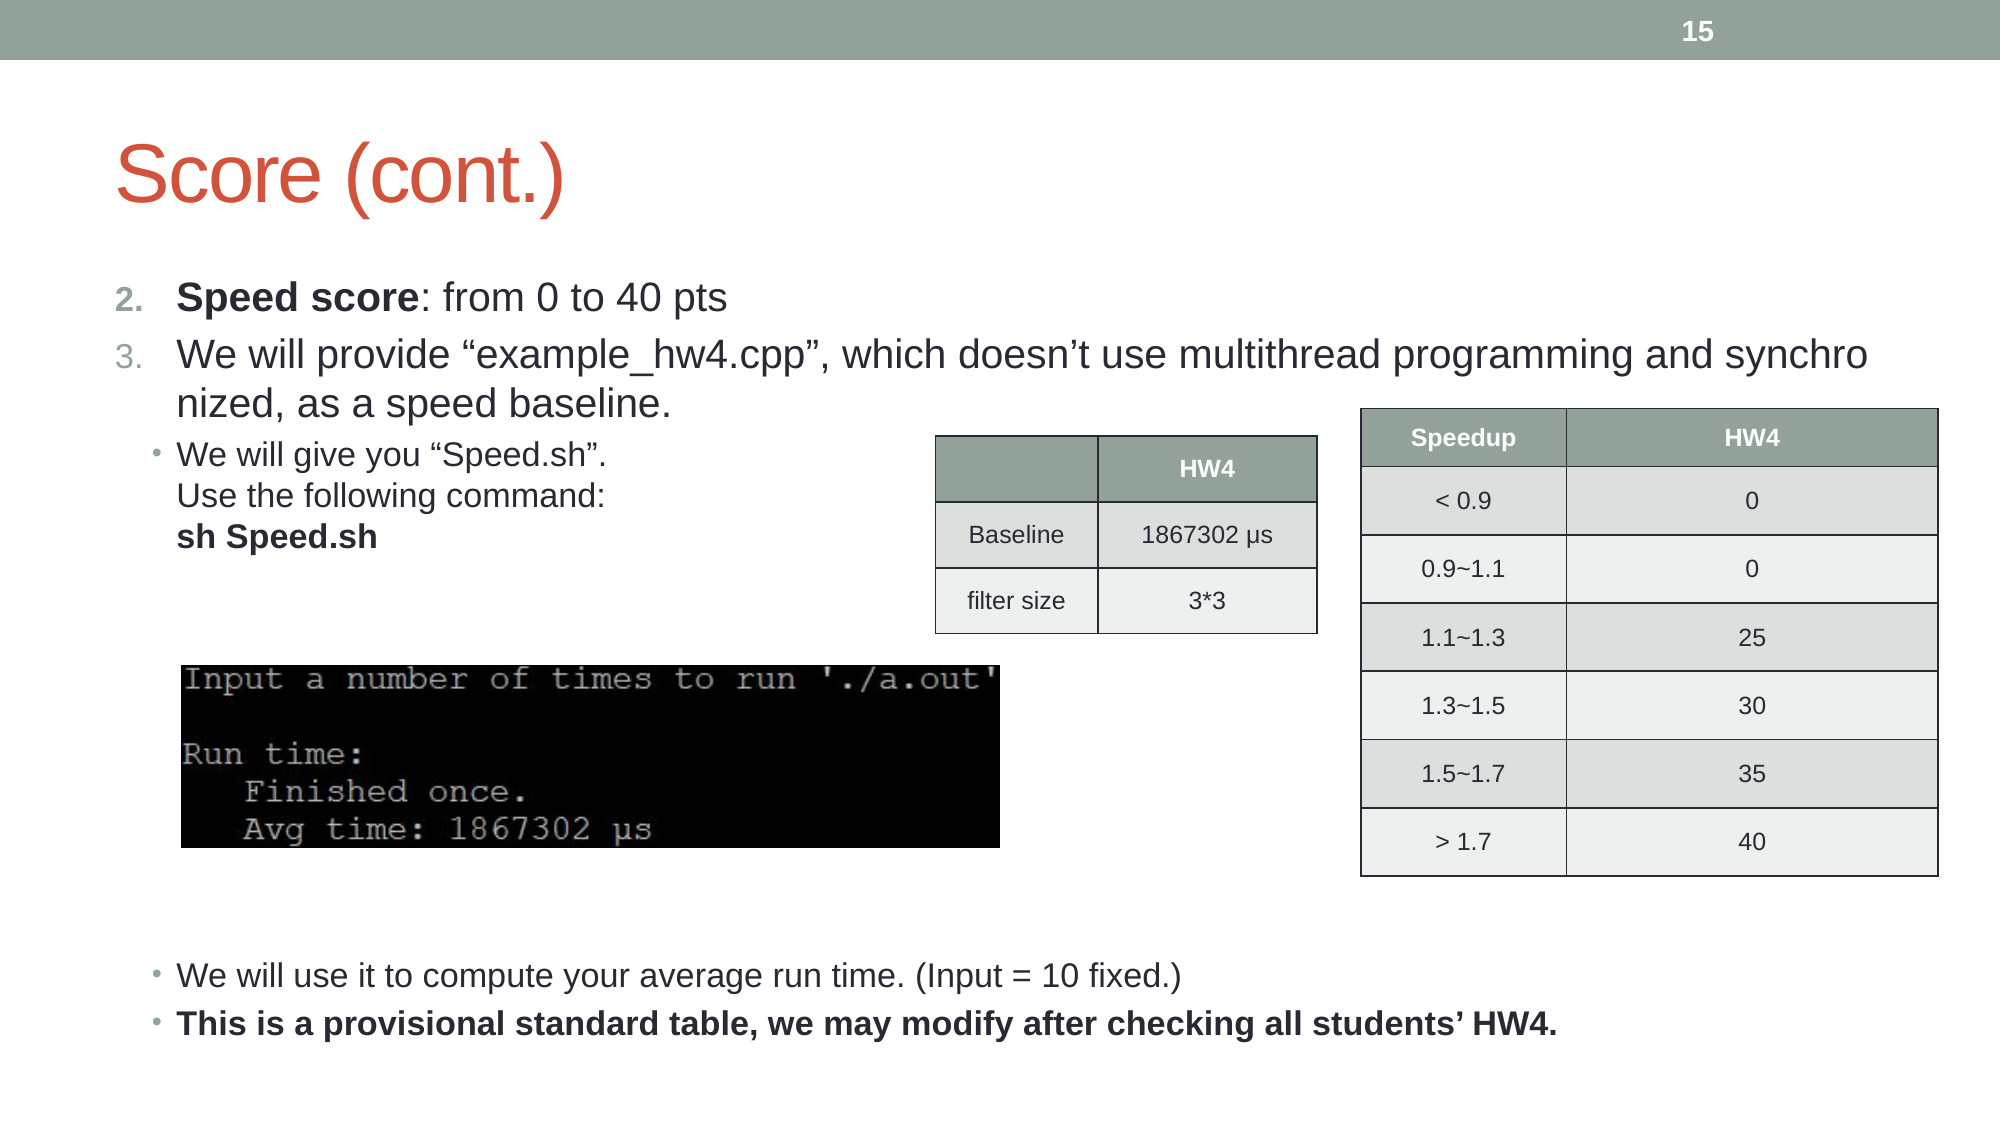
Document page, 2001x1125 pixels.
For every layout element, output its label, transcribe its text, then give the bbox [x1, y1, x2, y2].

table_cell 40 [1567, 809, 1937, 875]
table_cell 0.9~1.1 [1362, 536, 1566, 602]
list Speed score: from 0 to 40 pts We will provide “example_hw4.cpp”, which doesn’t use multithread programming and synchronized, as a speed baseline. We will give you “Speed.sh”. Use the following command: sh Speed.sh We will use it to compute your average run time. (Input = 10 fixed.) This is a provisional standard table, we may modify after checking all students’ HW4. [99, 262, 1900, 1099]
table_header Speedup [1362, 409, 1566, 466]
table_cell 1867302 μs [1099, 503, 1316, 567]
title Score (cont.) [99, 87, 1900, 250]
table_header HW4 [1099, 437, 1316, 501]
table_cell 30 [1567, 672, 1937, 739]
table_cell 3*3 [1099, 569, 1316, 633]
table_cell > 1.7 [1362, 809, 1566, 875]
table_header [936, 437, 1097, 501]
table_cell 1.3~1.5 [1362, 672, 1566, 739]
table_cell < 0.9 [1362, 467, 1566, 534]
table_cell 0 [1567, 536, 1937, 602]
table_cell filter size [936, 569, 1097, 633]
slide_number <number> [1666, 3, 1900, 57]
table_header HW4 [1567, 409, 1937, 466]
table_cell 35 [1567, 740, 1937, 807]
table_cell 0 [1567, 467, 1937, 534]
picture [181, 665, 1000, 848]
table_cell 1.1~1.3 [1362, 604, 1566, 670]
table_cell Baseline [936, 503, 1097, 567]
table_cell 1.5~1.7 [1362, 740, 1566, 807]
table_cell 25 [1567, 604, 1937, 670]
